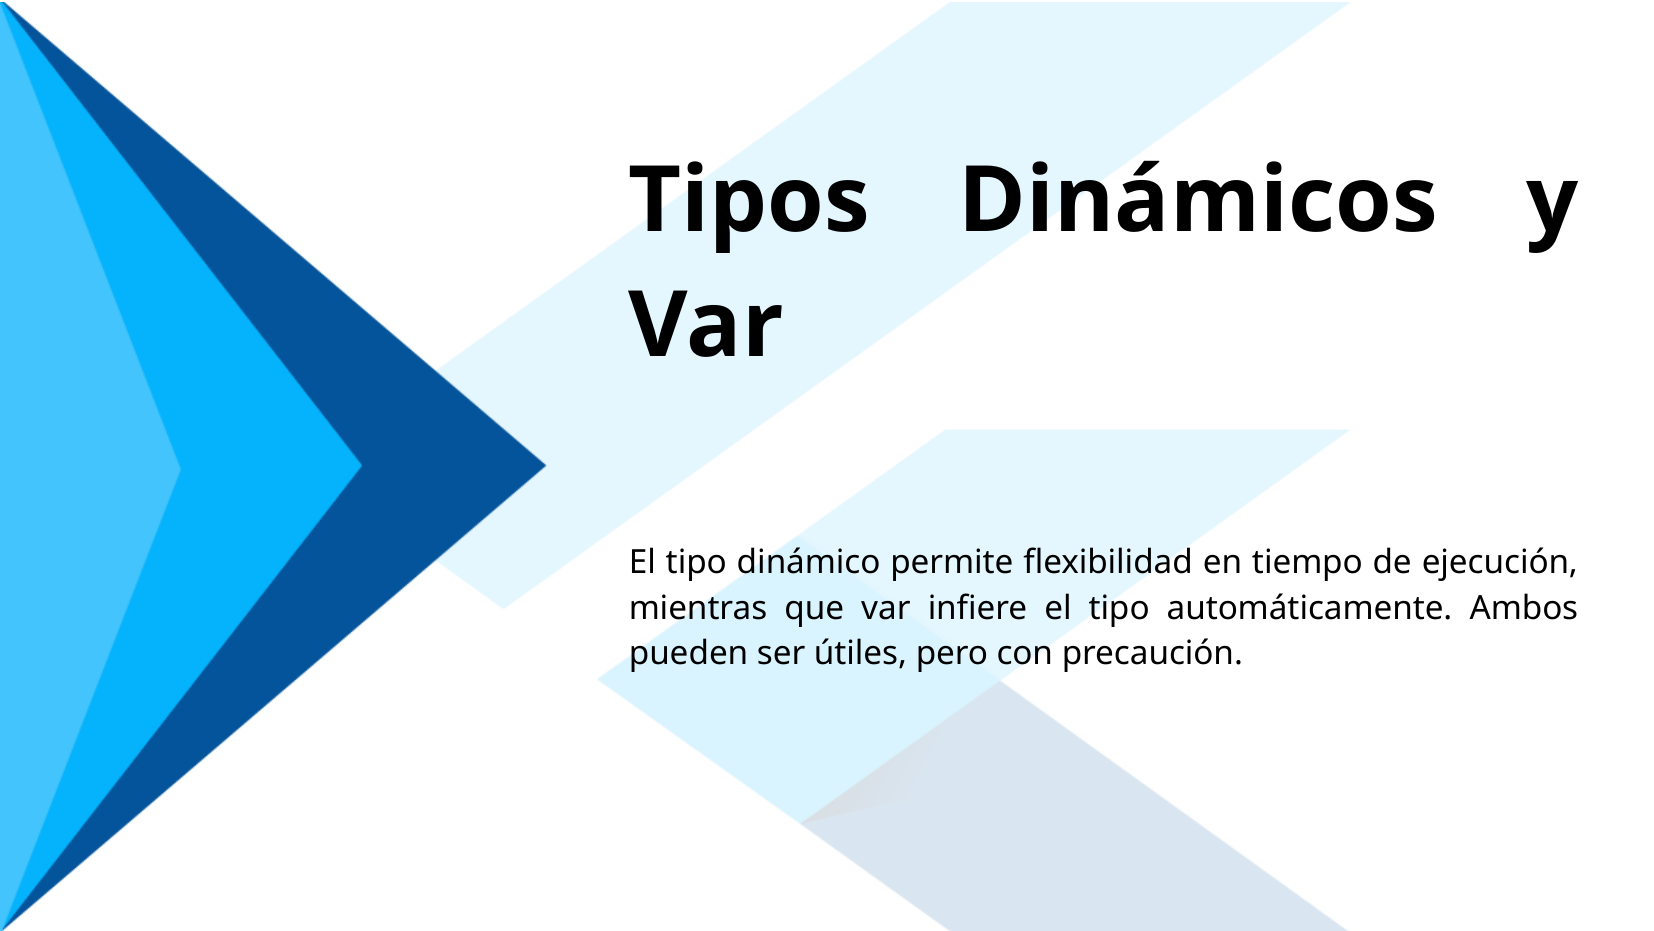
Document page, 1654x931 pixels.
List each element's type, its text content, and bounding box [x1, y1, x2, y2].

picture [0, 2, 1654, 931]
text_box El tipo dinámico permite flexibilidad en tiempo de ejecución, mientras que var infiere el tipo automáticamente. Ambos pueden ser útiles, pero con precaución. [614, 531, 1595, 813]
text_box Tipos Dinámicos y Var [614, 126, 1595, 402]
